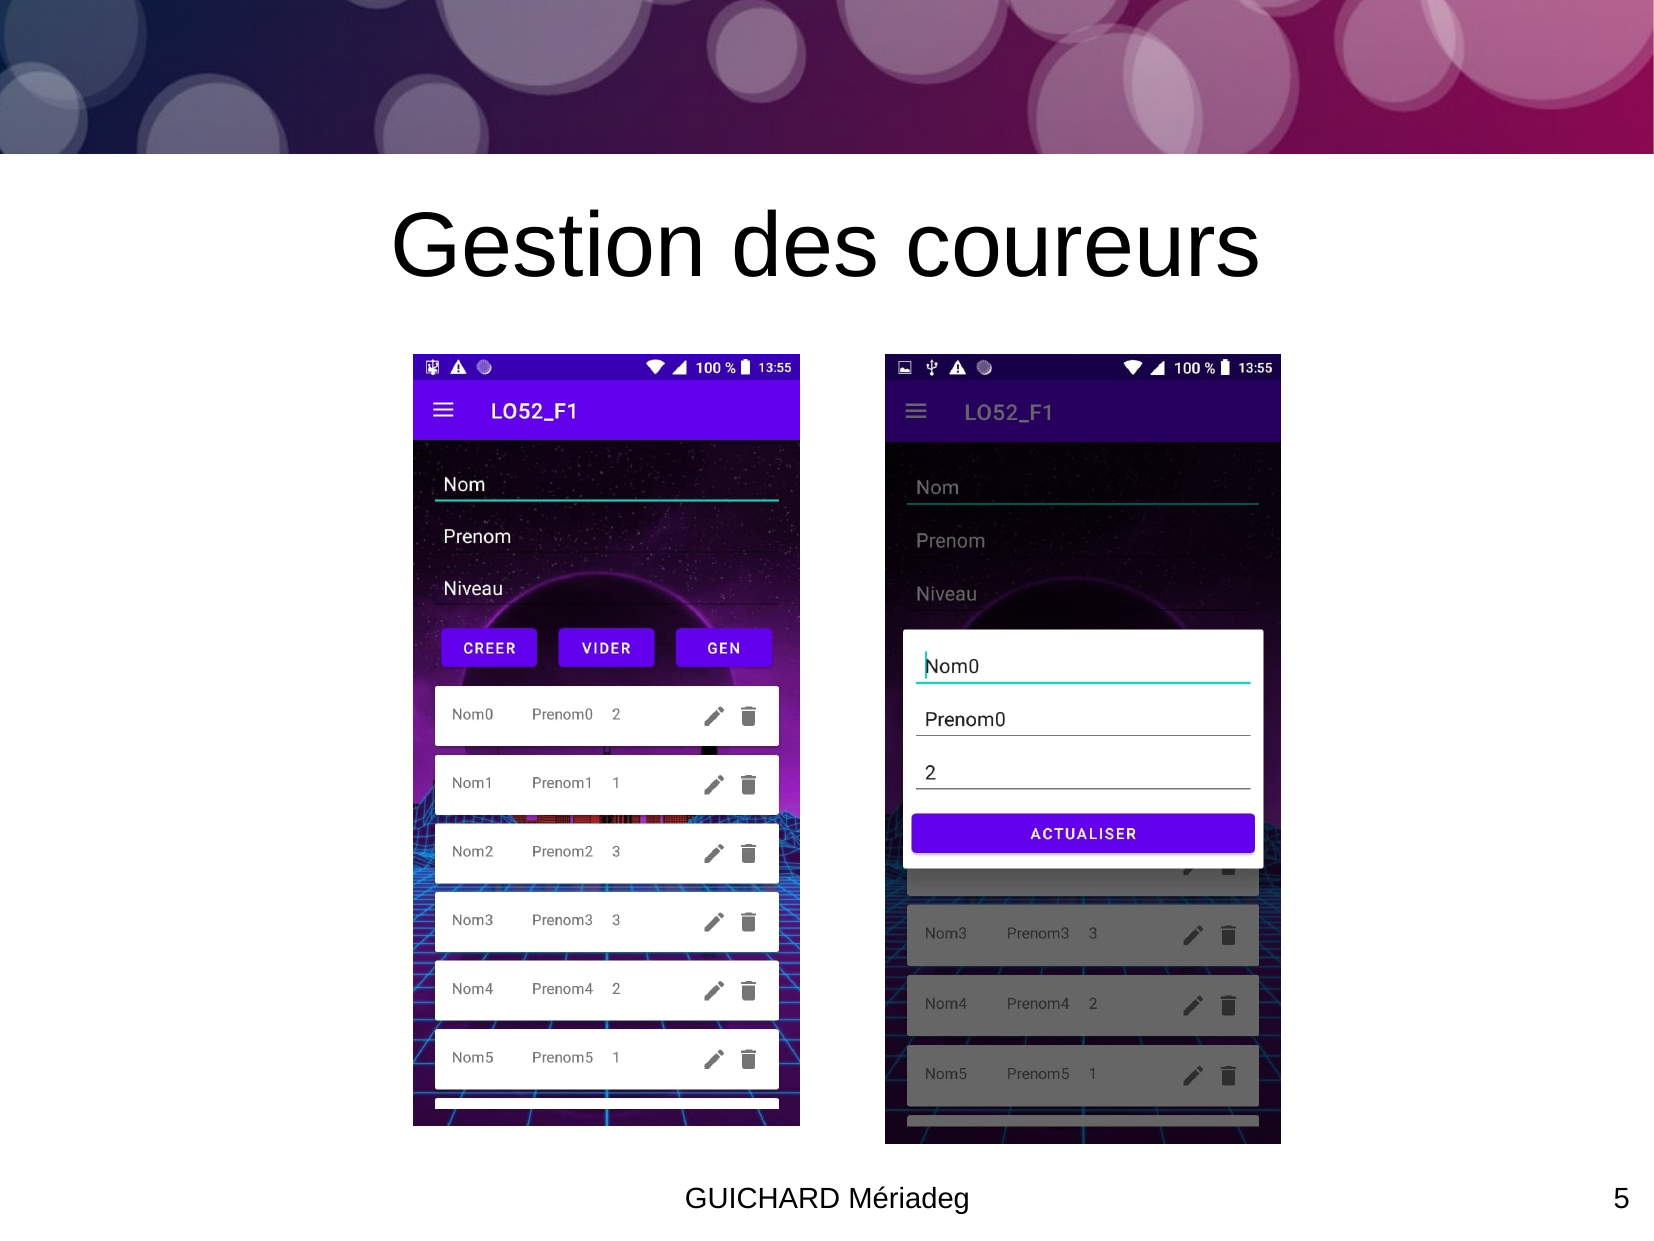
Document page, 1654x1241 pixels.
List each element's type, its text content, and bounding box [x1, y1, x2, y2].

title Gestion des coureurs [82, 159, 1571, 331]
picture [413, 354, 800, 1126]
picture [0, 0, 1654, 154]
picture [885, 354, 1281, 1144]
